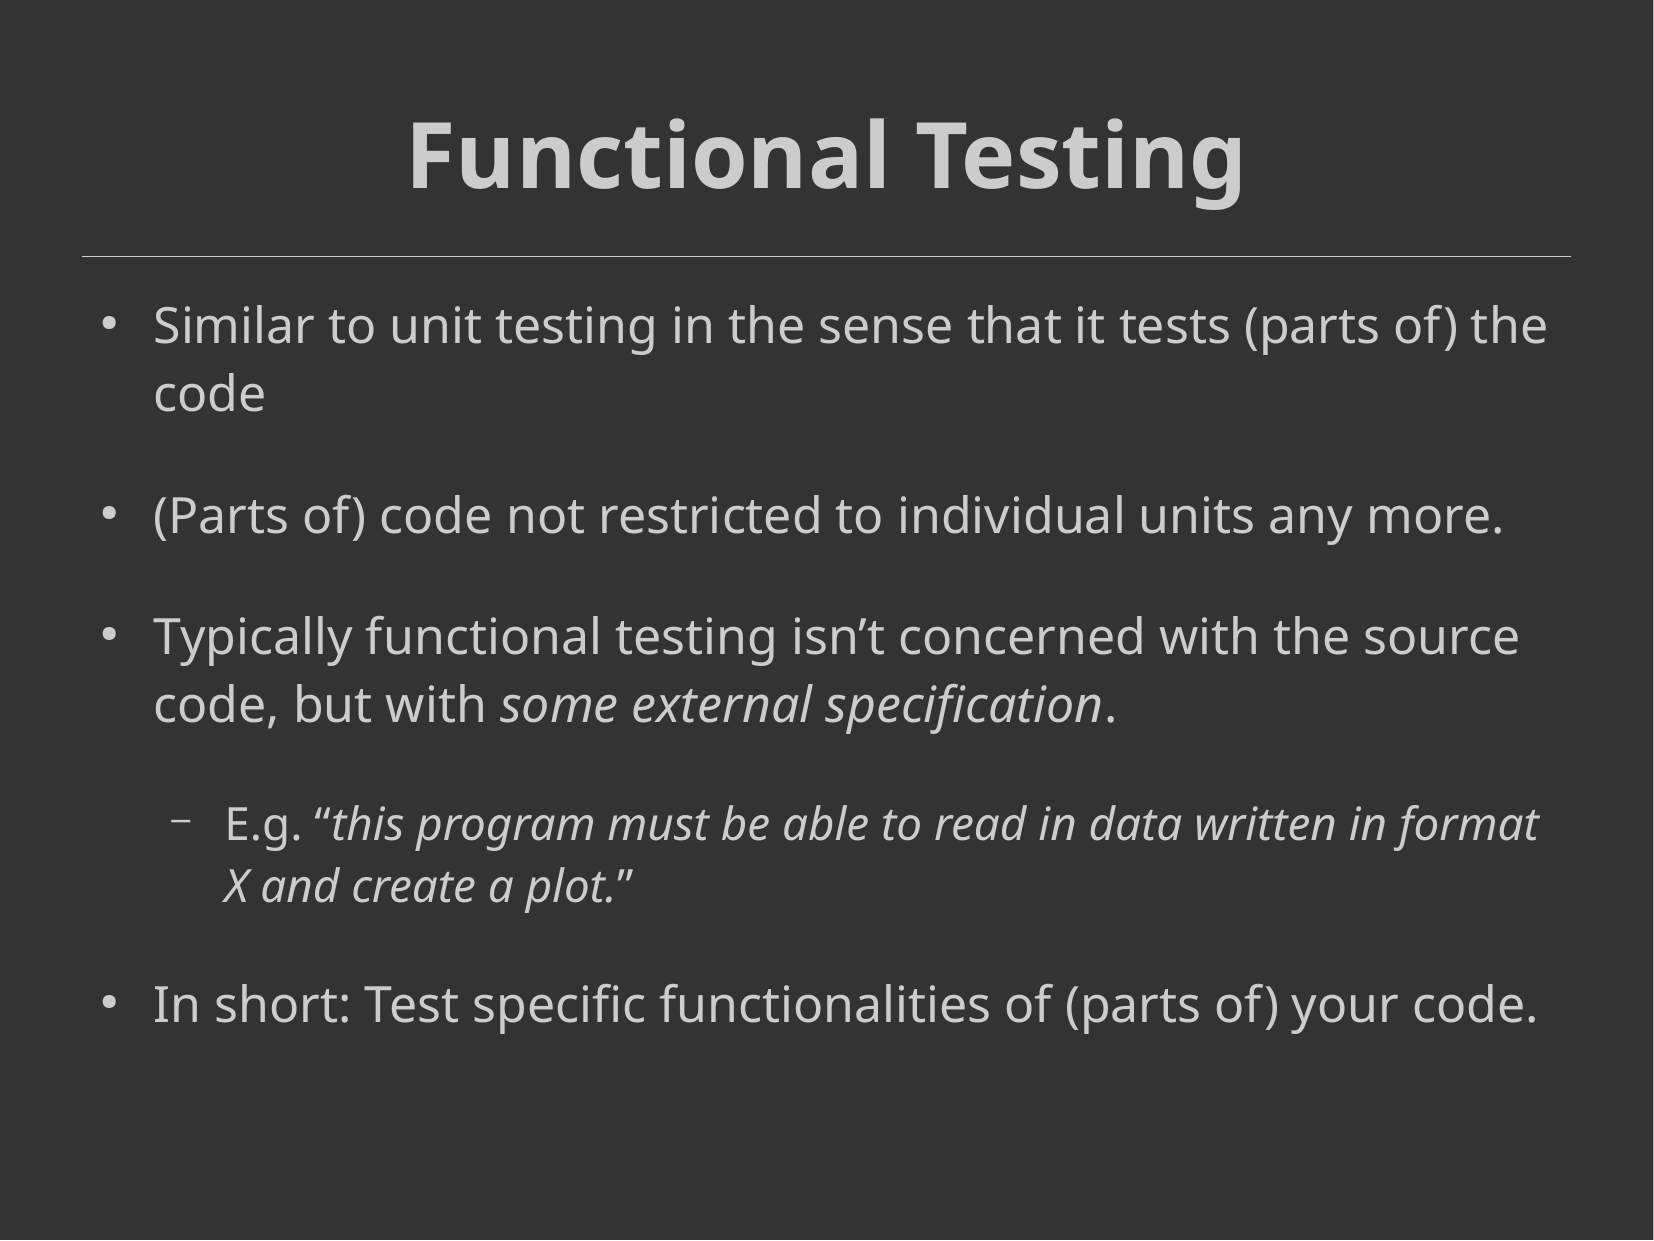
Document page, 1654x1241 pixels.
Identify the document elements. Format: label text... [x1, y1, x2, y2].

list Similar to unit testing in the sense that it tests (parts of) the code (Parts of) code not restricted to individual units any more. Typically functional testing isn’t concerned with the source code, but with some external specification. E.g. “this program must be able to read in data written in format X and create a plot.” In short: Test specific functionalities of (parts of) your code. [82, 290, 1571, 1170]
title Functional Testing [82, 49, 1571, 257]
